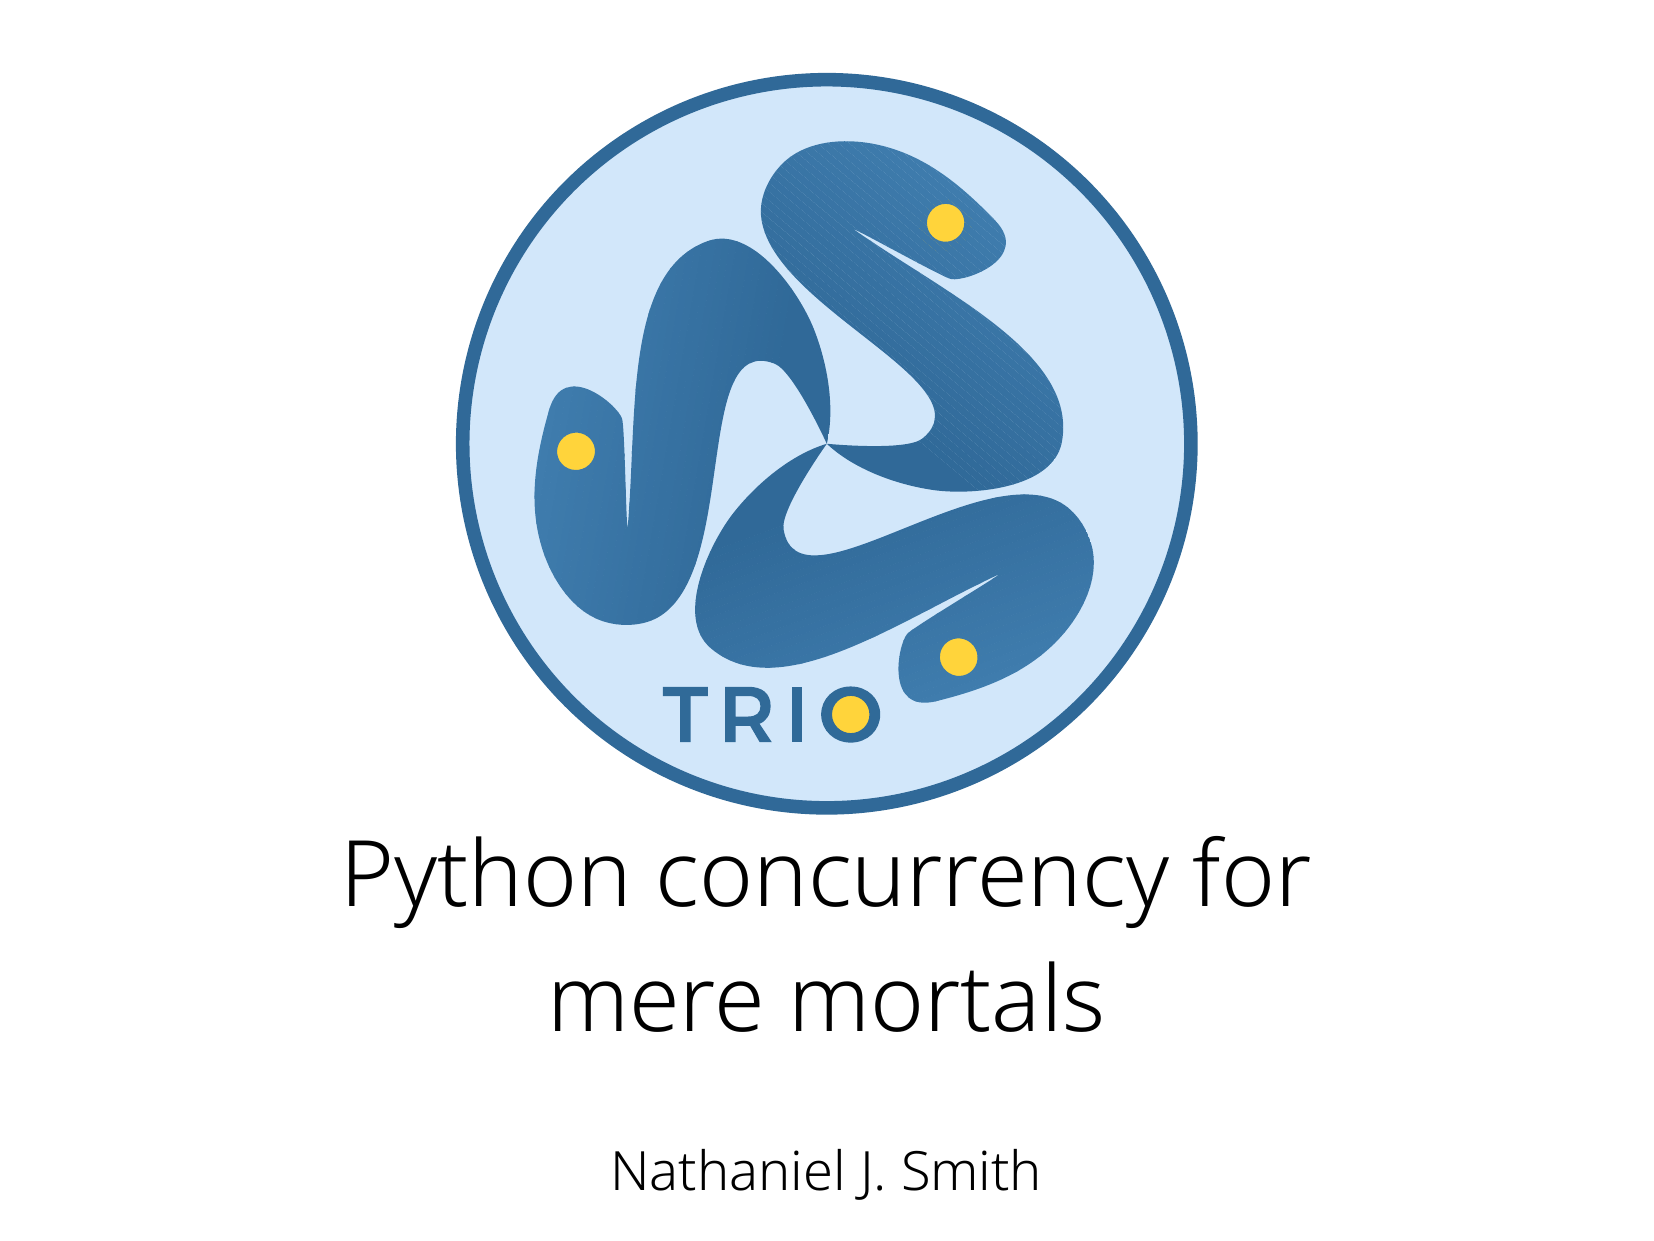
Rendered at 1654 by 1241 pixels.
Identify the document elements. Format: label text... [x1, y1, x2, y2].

picture [455, 72, 1198, 815]
title Python concurrency for mere mortals Nathaniel J. Smith [309, 819, 1344, 1196]
